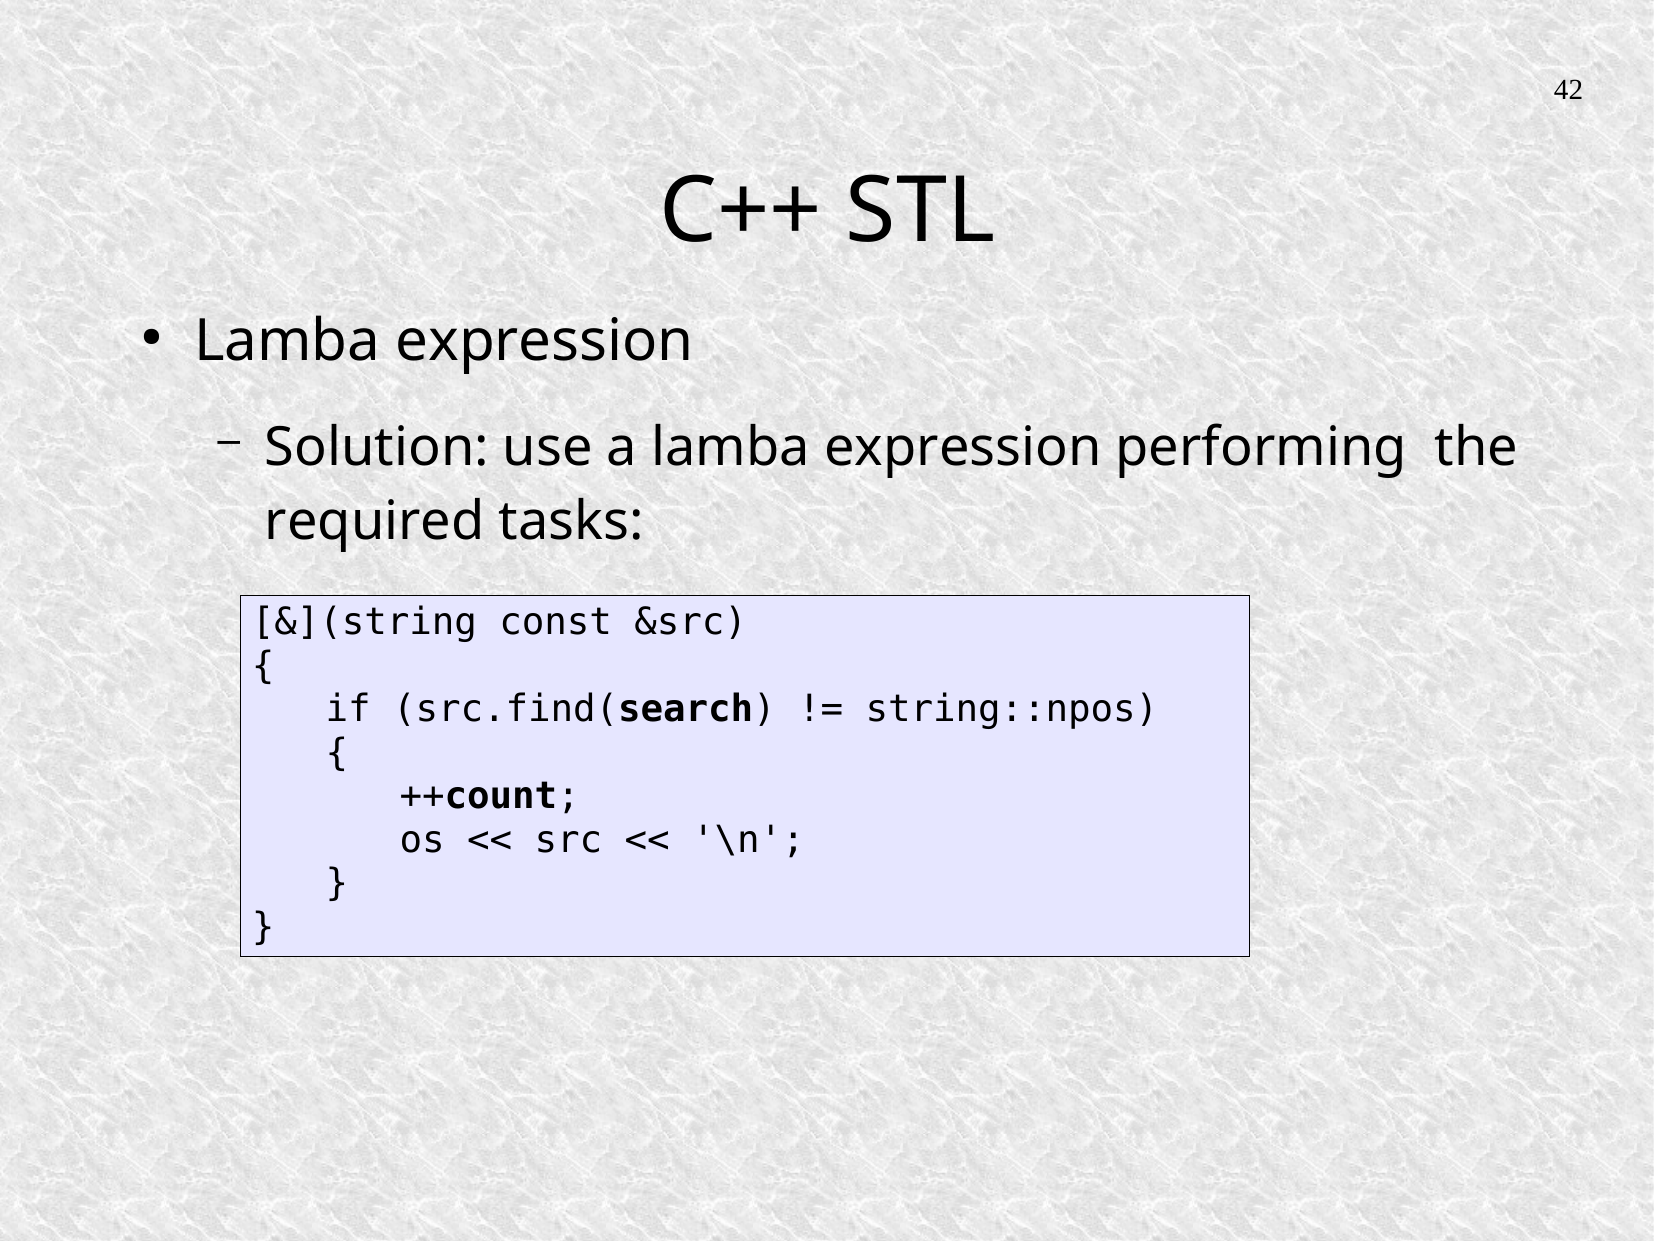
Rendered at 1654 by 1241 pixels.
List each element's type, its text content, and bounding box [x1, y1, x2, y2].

list Lamba expression Solution: use a lamba expression performing the required tasks: [123, 298, 1536, 1080]
text_box [&](string const &src) { if (src.find(search) != string::npos) { ++count; os << src << '\n'; } } [251, 599, 1203, 962]
title C++ STL [121, 102, 1534, 311]
picture [0, 0, 1654, 1241]
